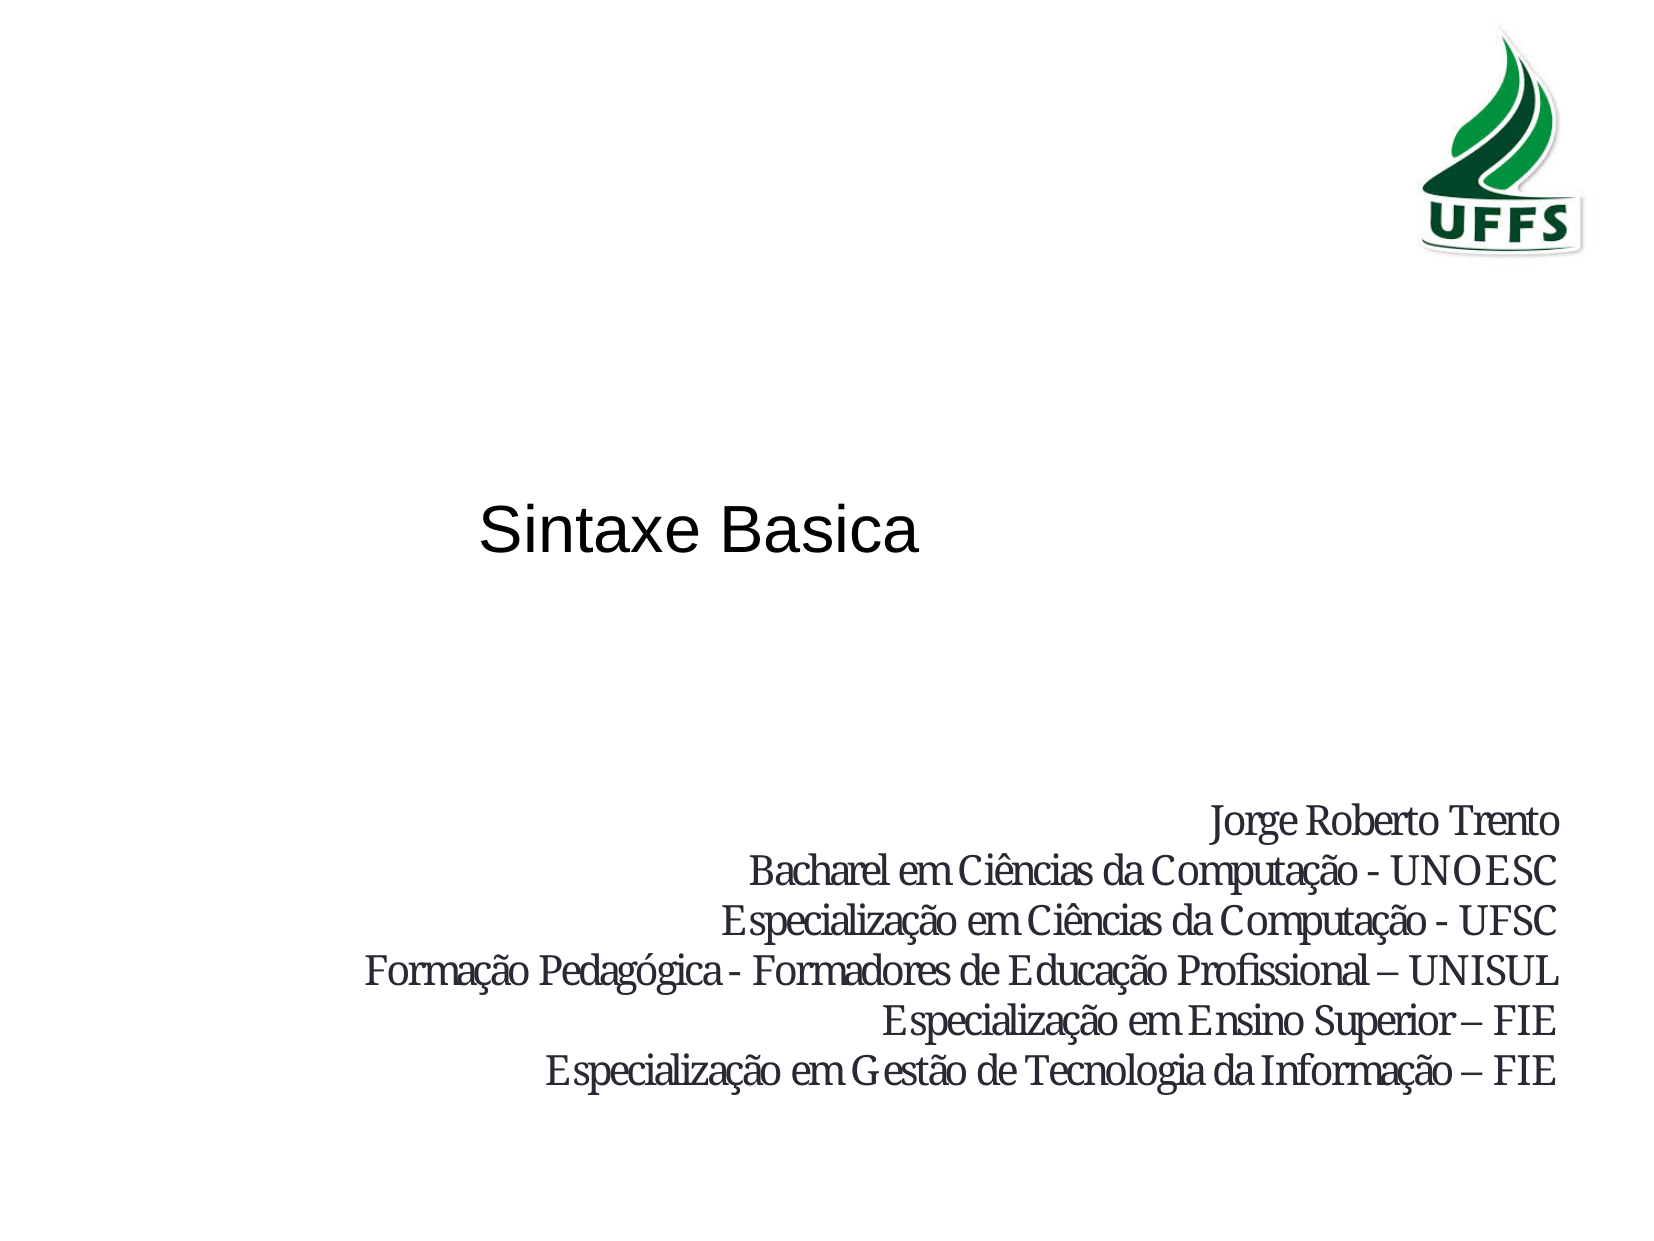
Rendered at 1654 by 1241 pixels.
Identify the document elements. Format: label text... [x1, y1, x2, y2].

picture [1381, 20, 1624, 272]
picture [165, 784, 1594, 1123]
subtitle Sintaxe Basica [82, 49, 1335, 1010]
